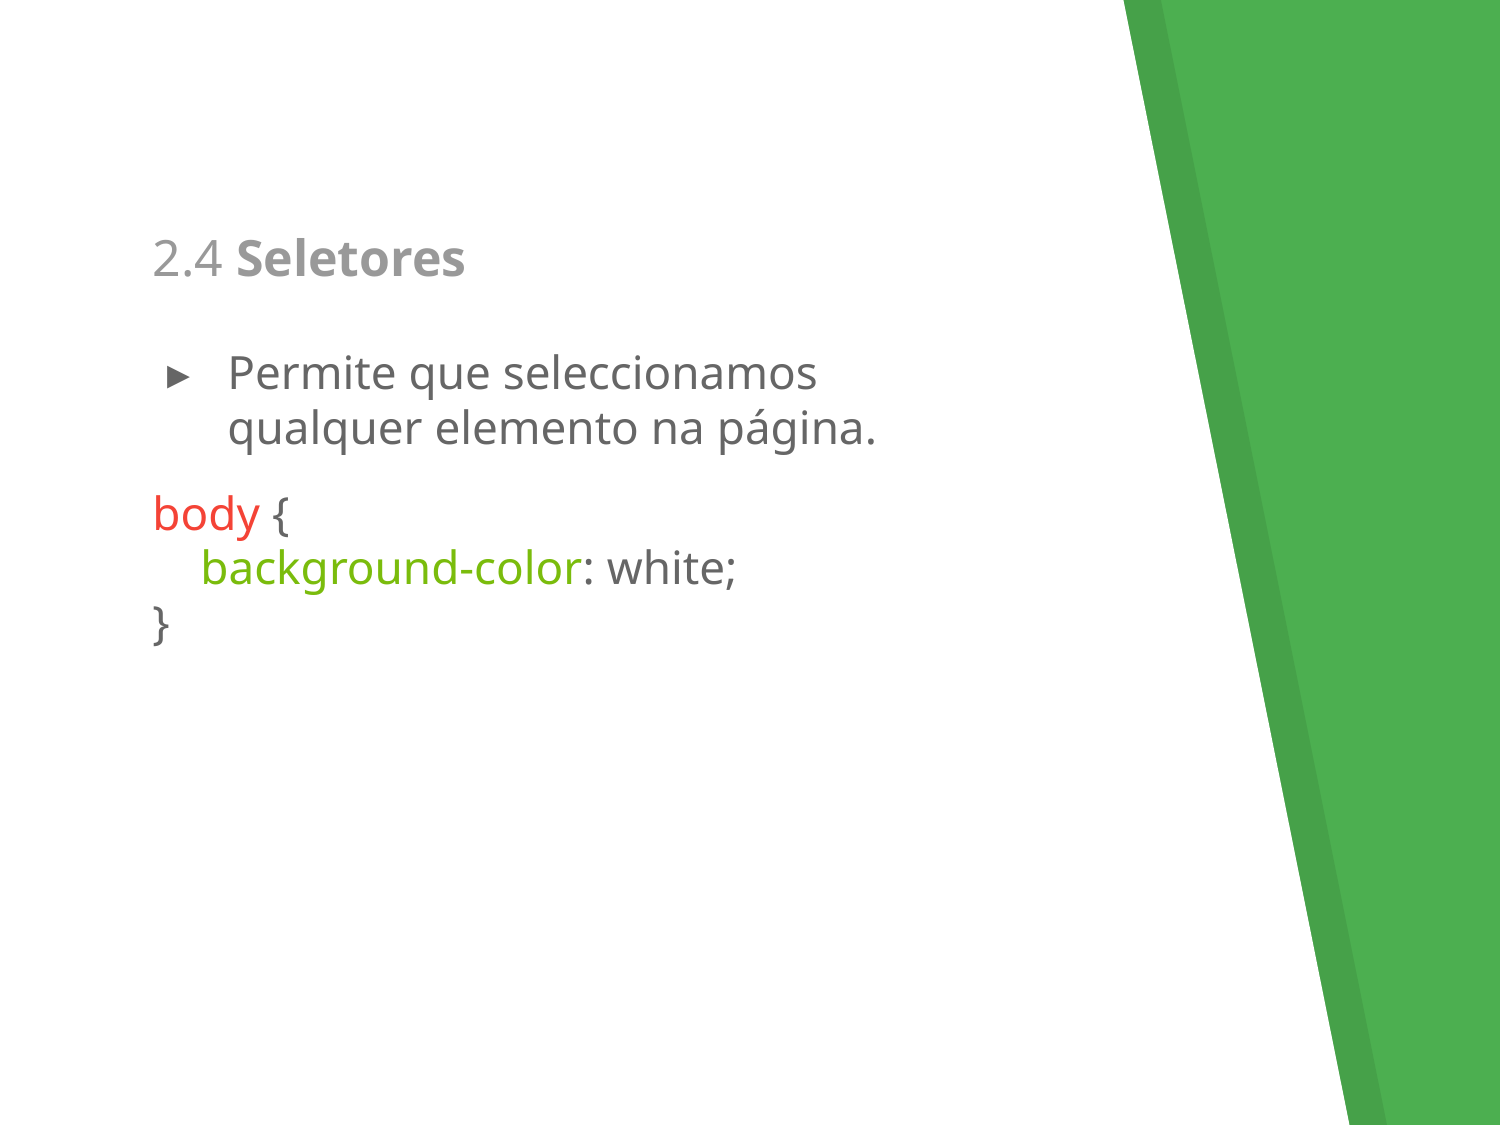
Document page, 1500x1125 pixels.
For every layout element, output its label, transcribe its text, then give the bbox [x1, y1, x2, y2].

list Permite que seleccionamos qualquer elemento na página. body { background-color: white; } [137, 329, 1011, 823]
title 2.4 Seletores [137, 195, 1011, 302]
